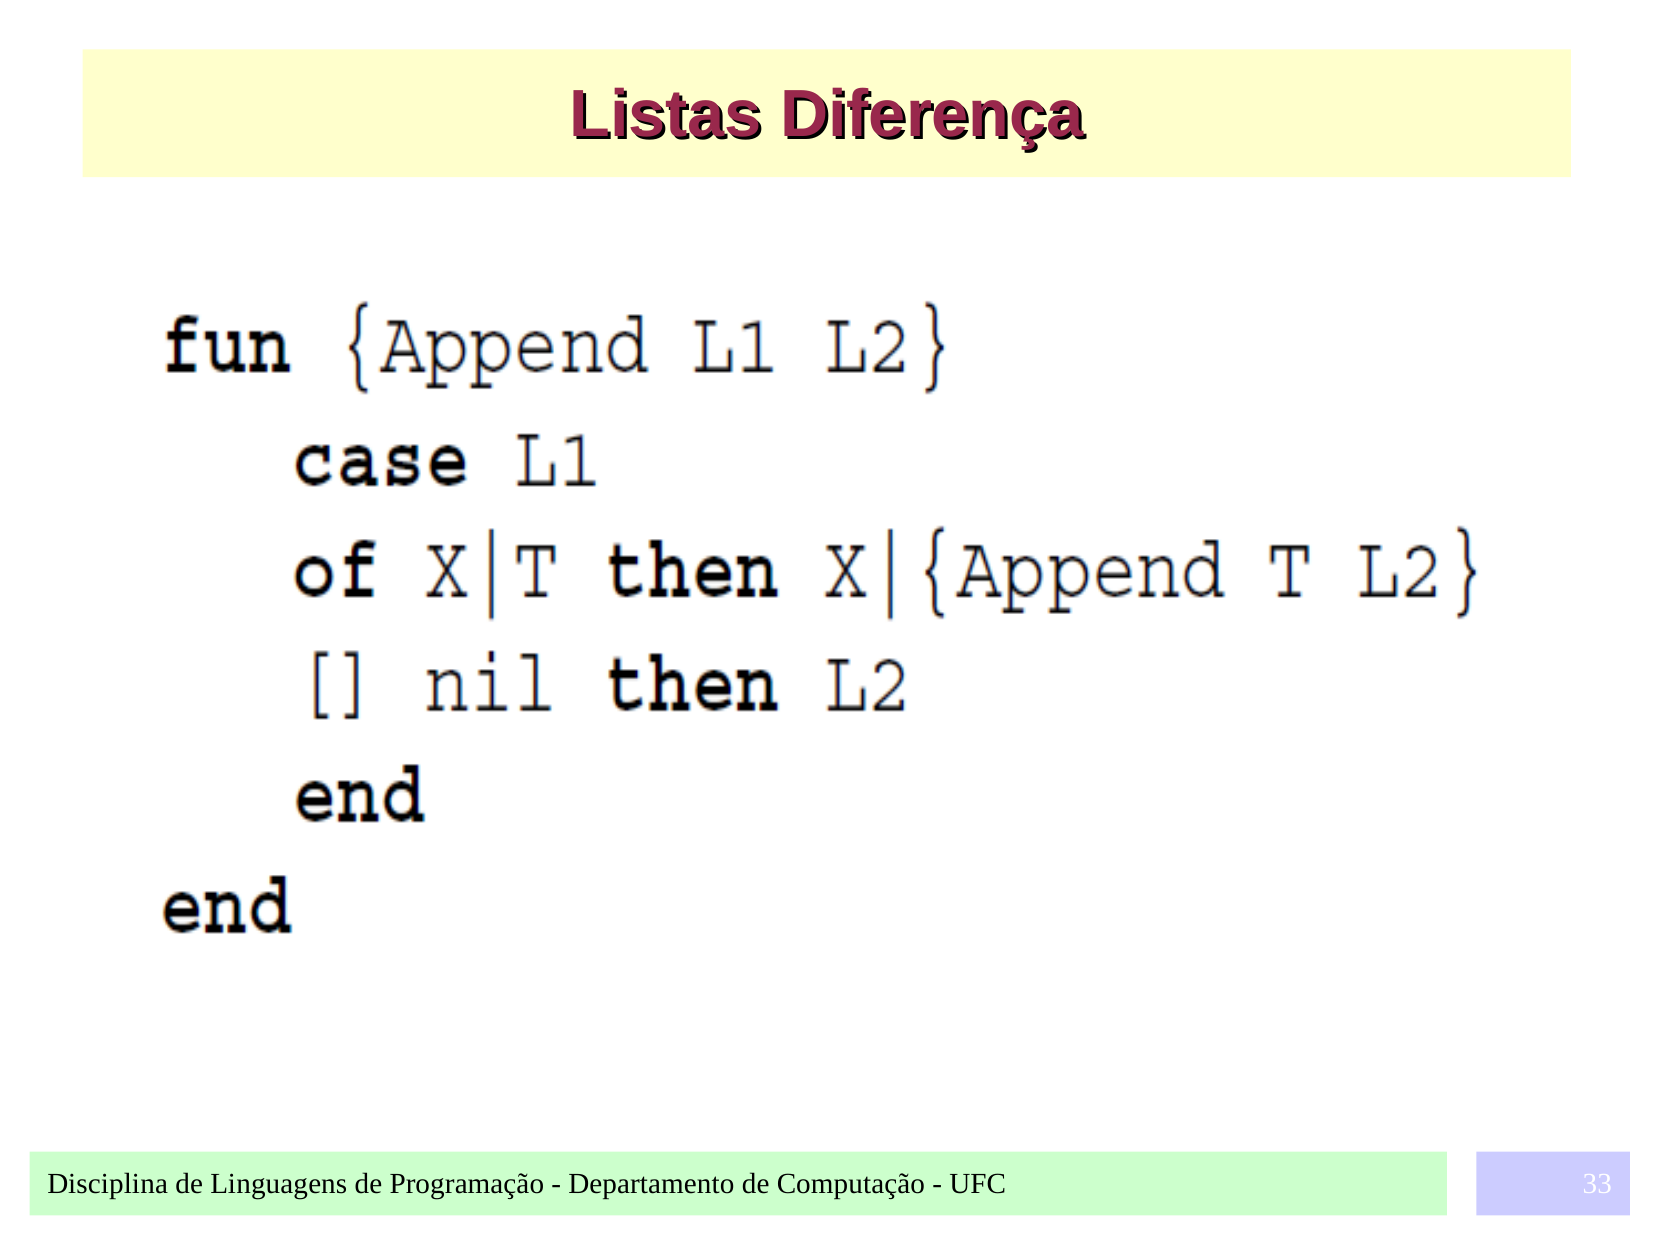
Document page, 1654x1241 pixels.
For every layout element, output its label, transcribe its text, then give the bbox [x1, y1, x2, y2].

title Listas Diferença [82, 49, 1571, 178]
picture [155, 297, 1496, 939]
